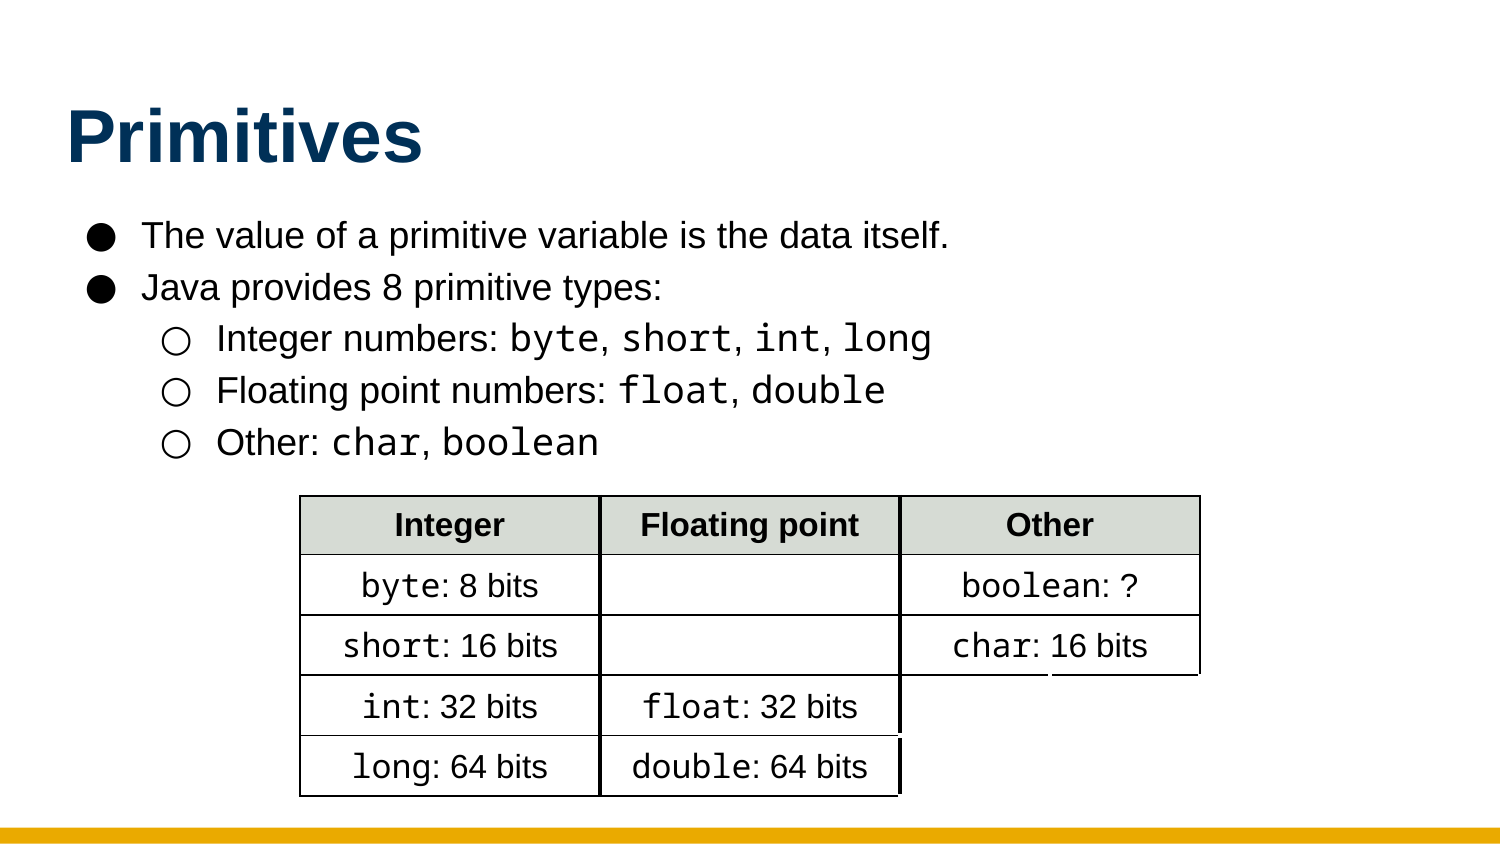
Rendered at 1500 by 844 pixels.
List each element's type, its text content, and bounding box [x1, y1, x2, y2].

table_cell [1052, 676, 1198, 733]
table_cell float: 32 bits [602, 676, 898, 735]
table_cell char: 16 bits [902, 616, 1199, 674]
table_cell [1052, 738, 1198, 794]
table_cell short: 16 bits [301, 616, 598, 674]
table_header Other [902, 497, 1199, 554]
table_header Floating point [602, 497, 898, 554]
title Primitives [51, 72, 1449, 189]
table_cell [602, 555, 898, 614]
table_cell long: 64 bits [301, 736, 598, 795]
table_header Integer [301, 497, 598, 554]
table_cell [902, 676, 1048, 733]
table_cell [902, 738, 1048, 794]
table_cell [602, 616, 898, 674]
table_cell int: 32 bits [301, 676, 598, 735]
table_cell byte: 8 bits [301, 555, 598, 614]
table_cell double: 64 bits [602, 736, 898, 795]
table_cell boolean: ? [902, 555, 1199, 614]
text_box The value of a primitive variable is the data itself. Java provides 8 primitive types: Integer numbers: byte, short, int, long Floating point numbers: float, double Other: char, boolean [51, 189, 1449, 810]
